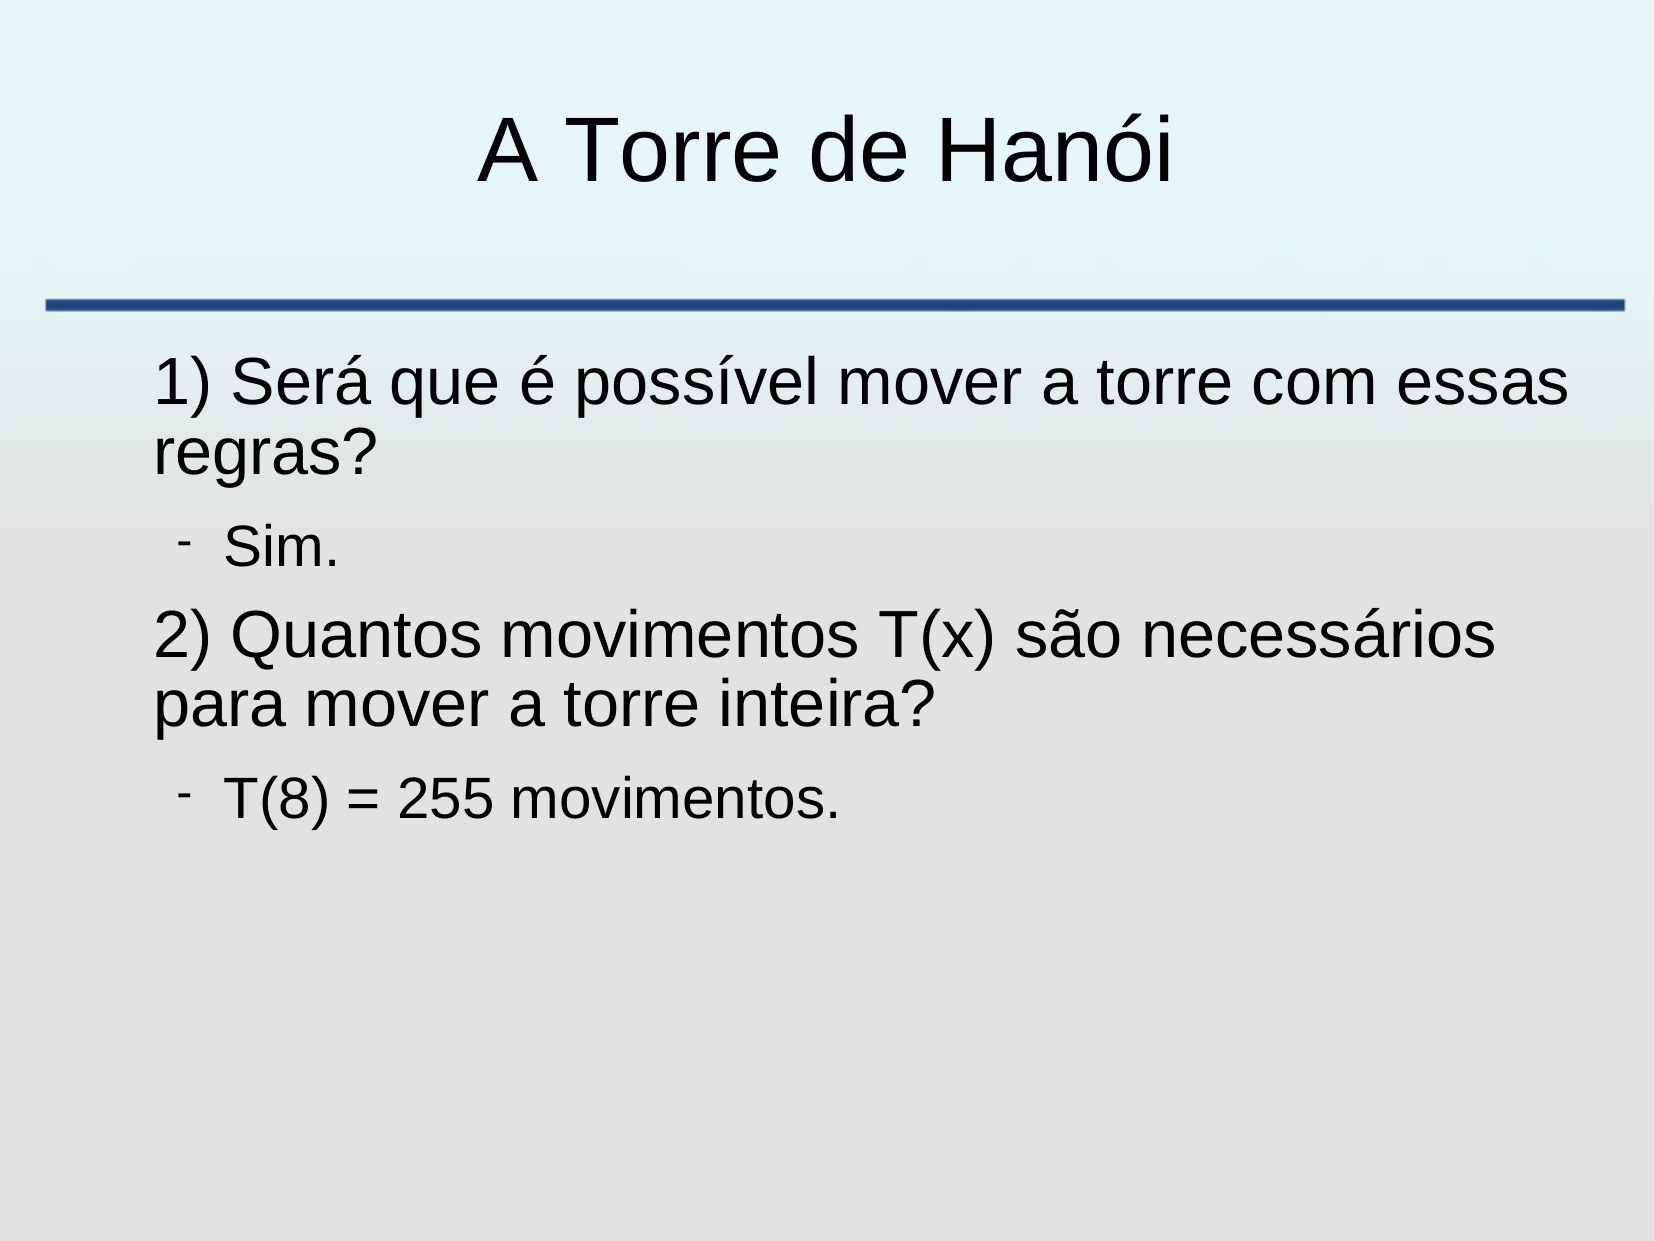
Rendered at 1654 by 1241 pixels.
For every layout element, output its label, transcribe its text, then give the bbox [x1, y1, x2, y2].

title A Torre de Hanói [29, 56, 1625, 249]
list 1) Será que é possível mover a torre com essas regras? Sim. 2) Quantos movimentos T(x) são necessários para mover a torre inteira? T(8) = 255 movimentos. [82, 349, 1618, 1153]
picture [0, 0, 1654, 1241]
